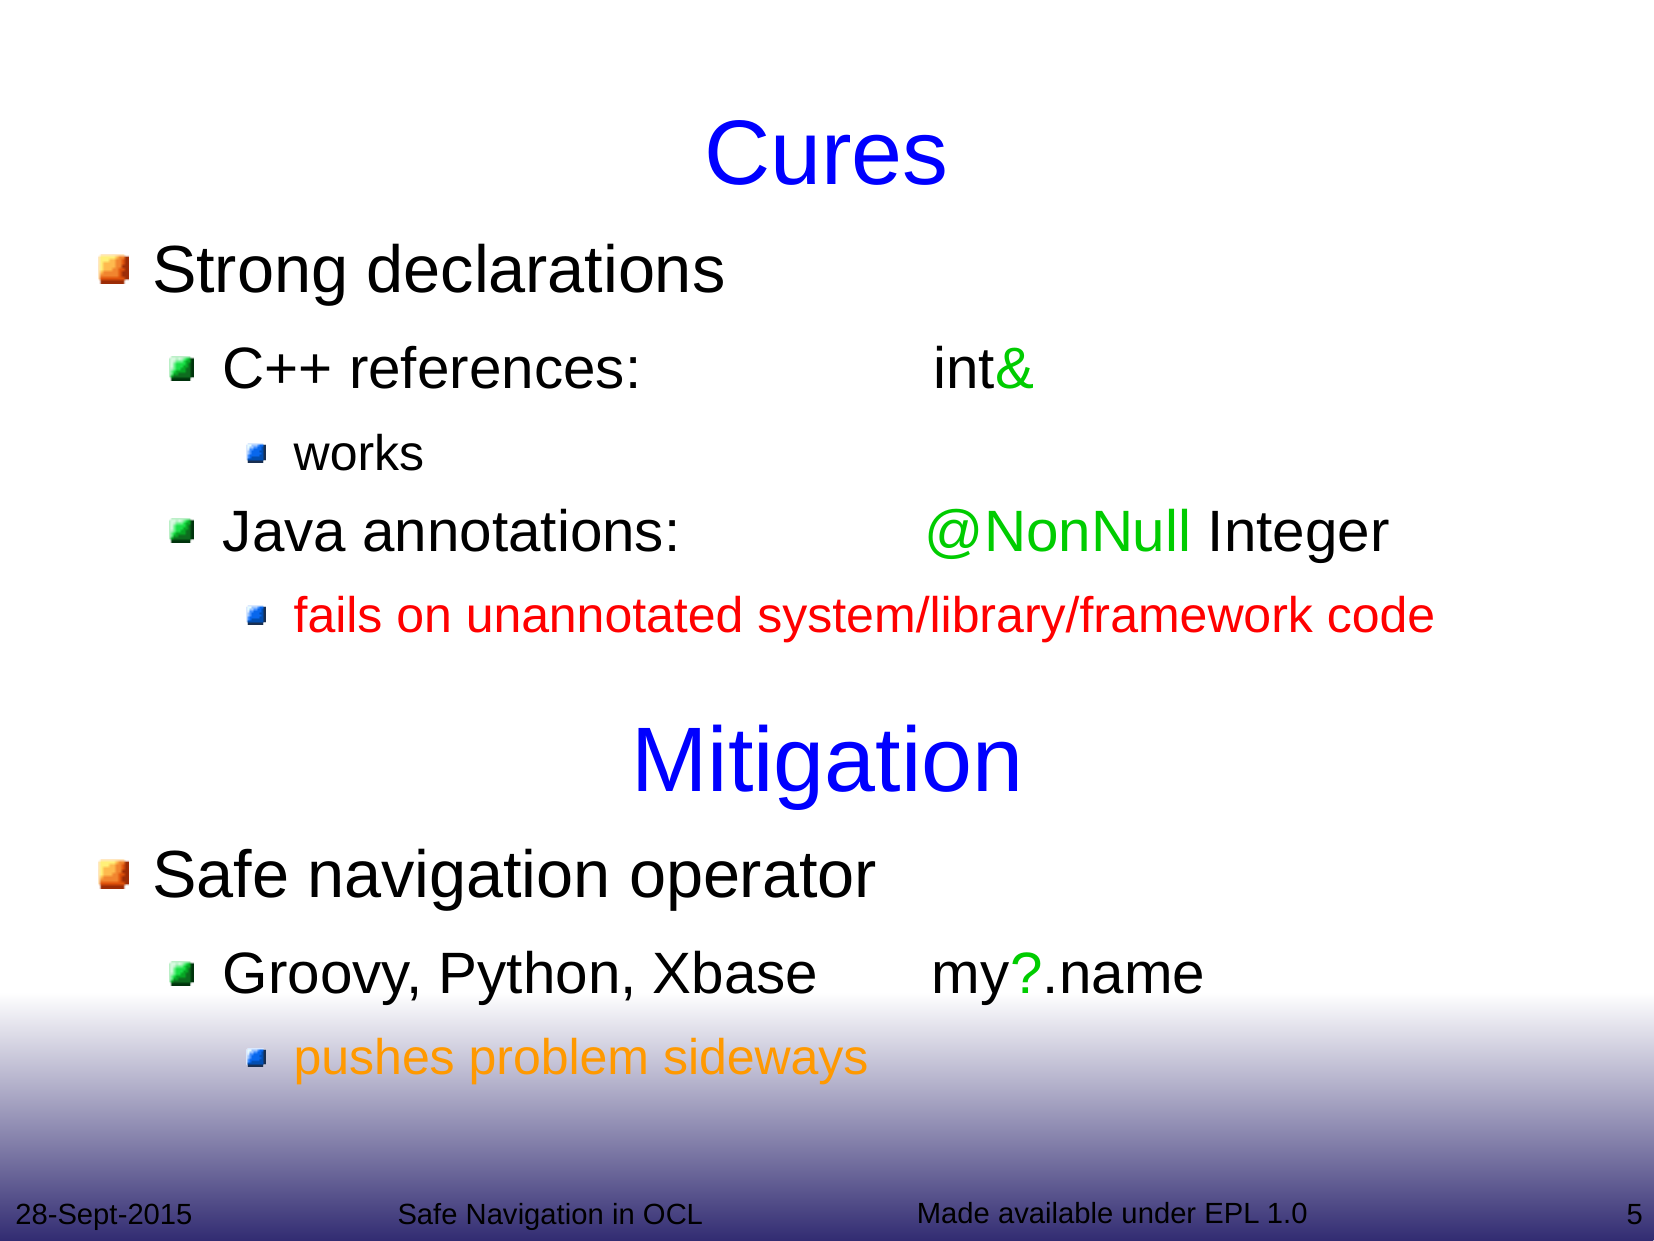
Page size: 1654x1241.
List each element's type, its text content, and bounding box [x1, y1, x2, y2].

list Strong declarations C++ references: int& works Java annotations: @NonNull Integer fails on unannotated system/library/framework code [81, 231, 1570, 643]
list Safe navigation operator Groovy, Python, Xbase my?.name pushes problem sideways [81, 836, 1570, 1086]
title Cures [82, 49, 1571, 257]
title Mitigation [83, 656, 1572, 864]
